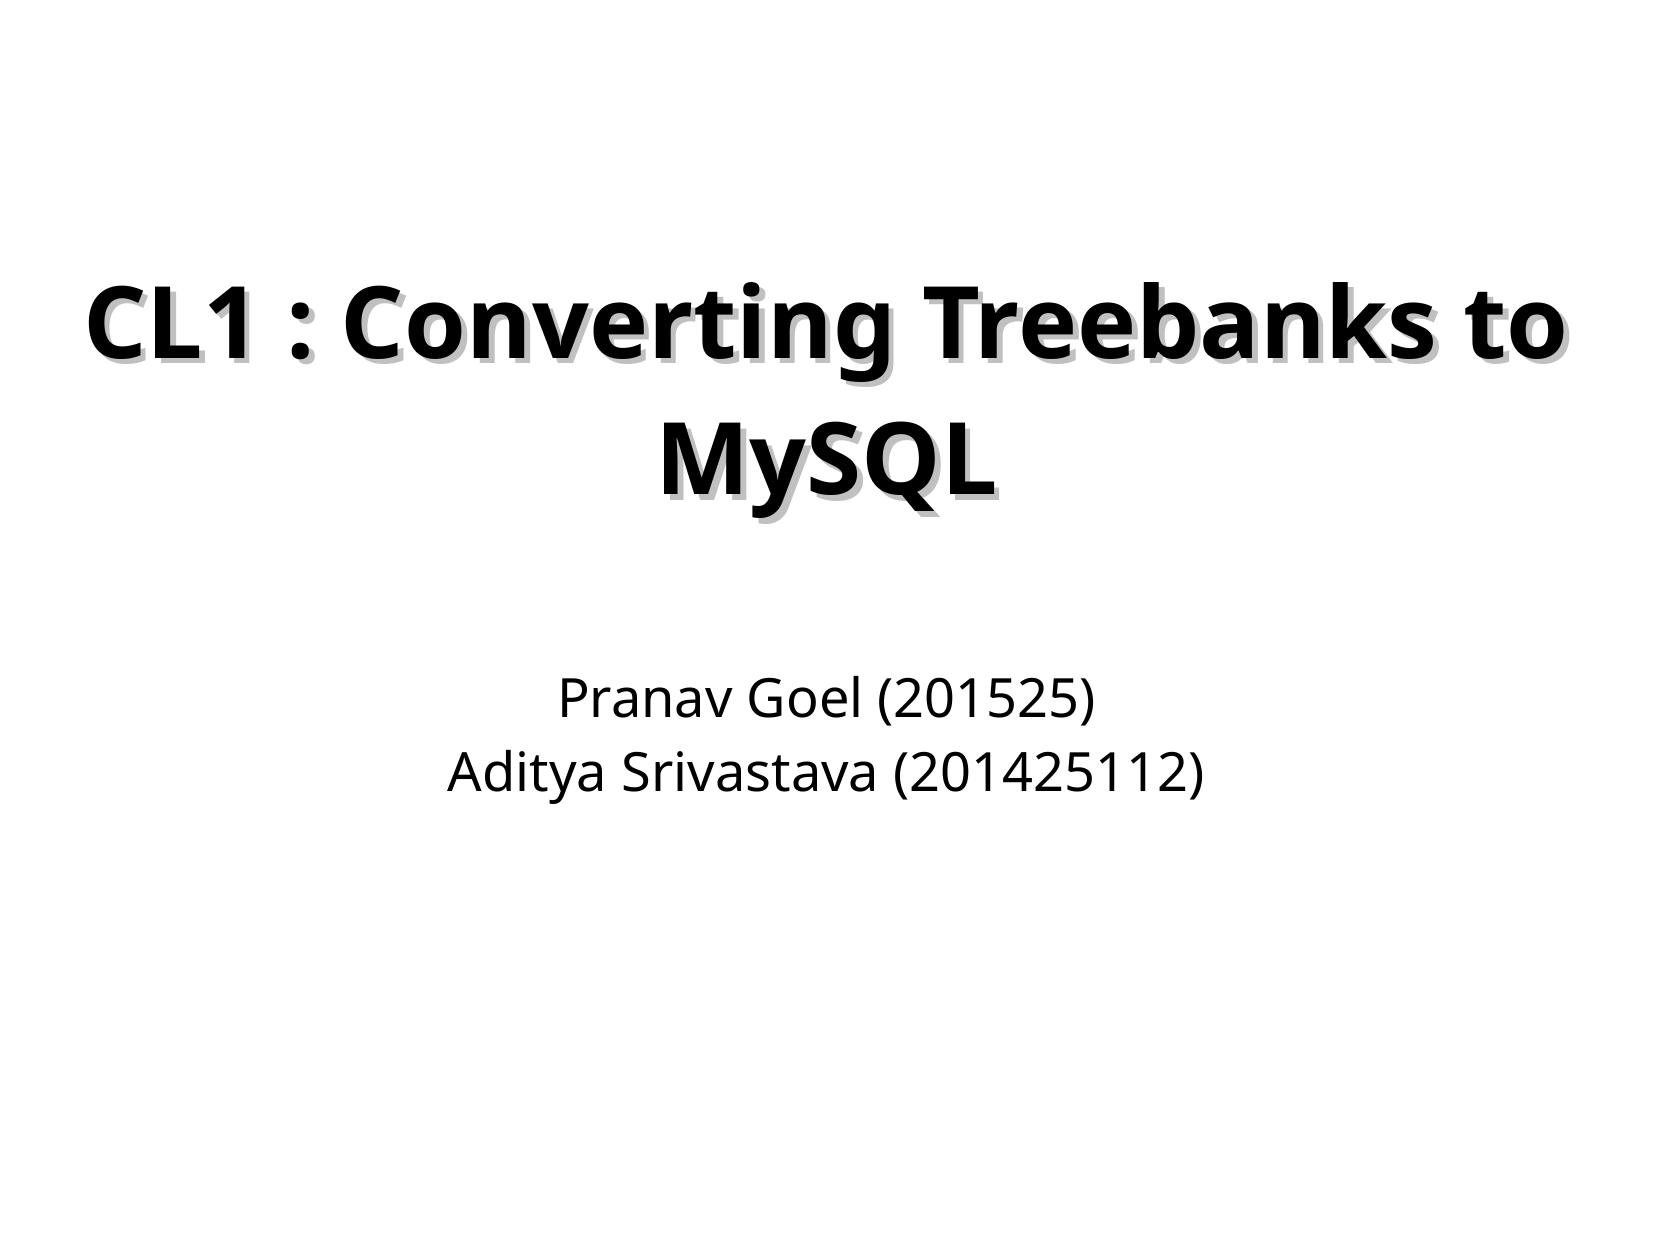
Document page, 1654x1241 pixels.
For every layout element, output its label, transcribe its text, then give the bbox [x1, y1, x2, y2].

subtitle CL1 : Converting Treebanks to MySQL Pranav Goel (201525) Aditya Srivastava (201425112) [82, 49, 1571, 1010]
